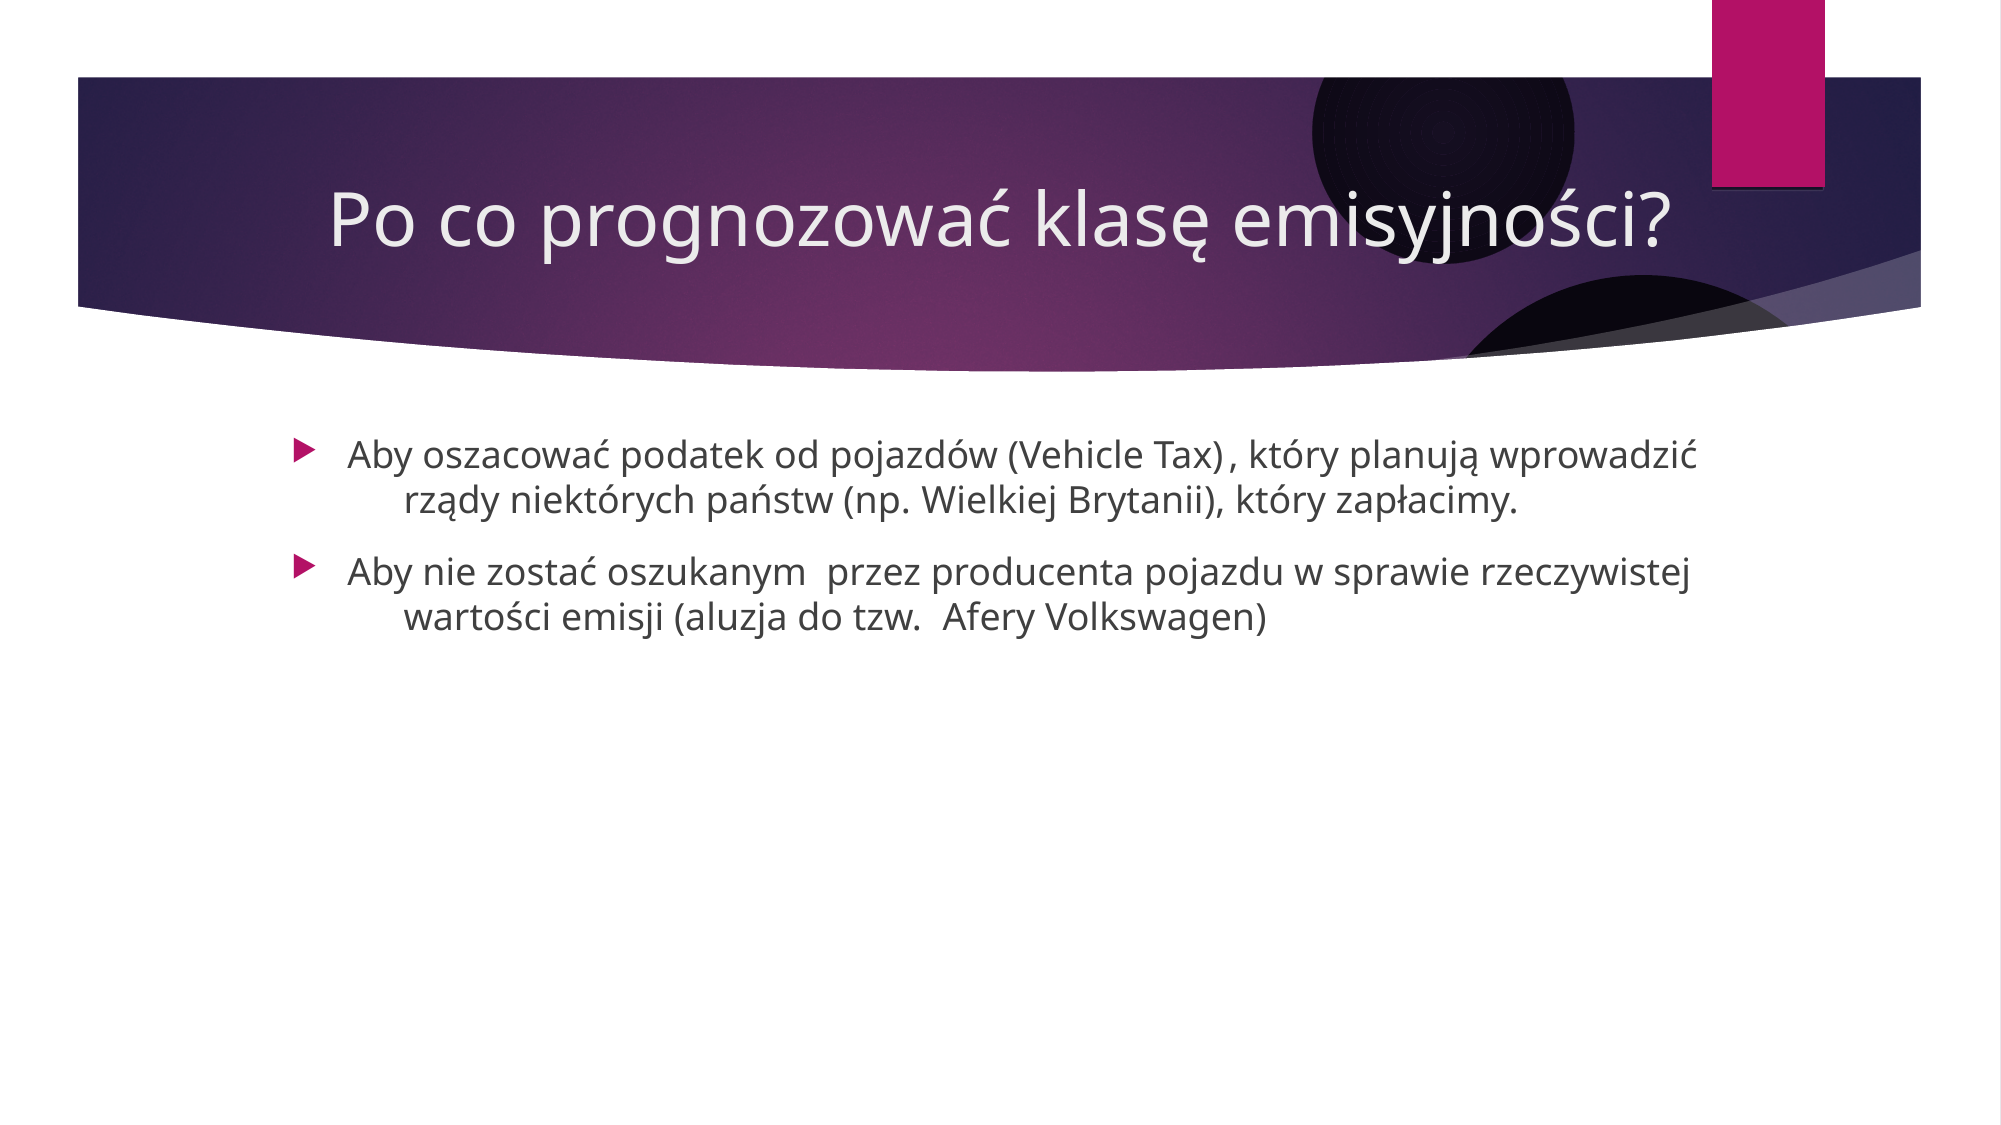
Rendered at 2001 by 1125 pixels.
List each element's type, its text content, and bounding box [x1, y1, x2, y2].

title Po co prognozować klasę emisyjności? [281, 158, 1719, 275]
list Aby oszacować podatek od pojazdów (Vehicle Tax) , który planują wprowadzić rządy niektórych państw (np. Wielkiej Brytanii), który zapłacimy. Aby nie zostać oszukanym przez producenta pojazdu w sprawie rzeczywistej wartości emisji (aluzja do tzw. Afery Volkswagen) [276, 423, 1724, 985]
